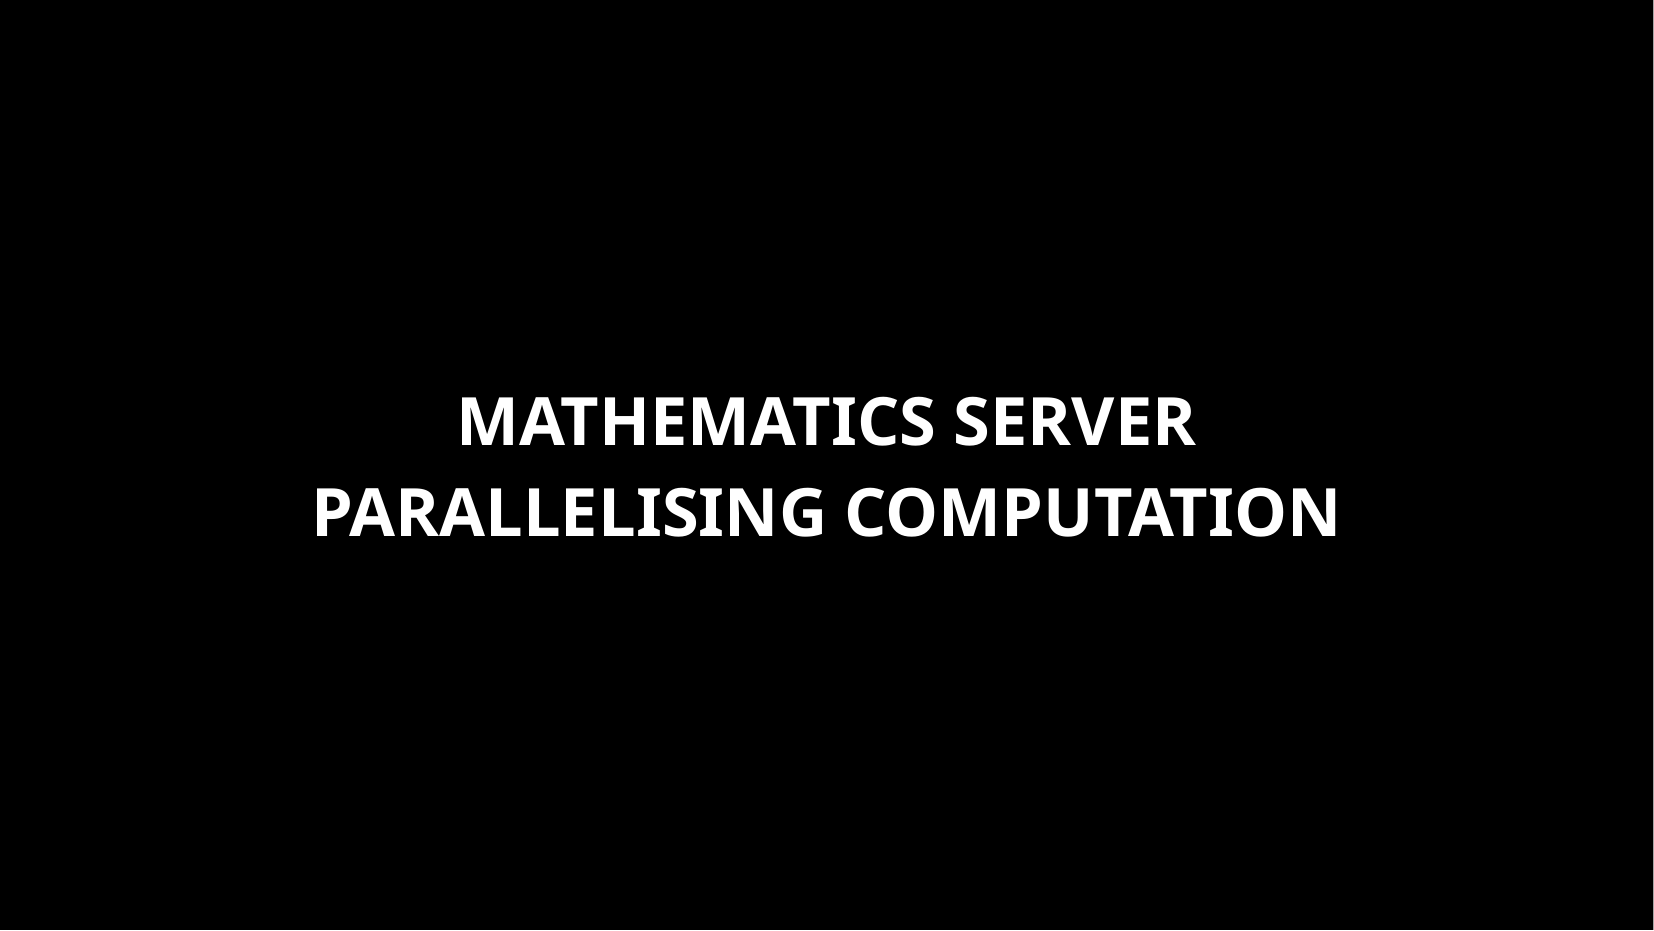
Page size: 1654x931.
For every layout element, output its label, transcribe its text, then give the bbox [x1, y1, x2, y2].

title MATHEMATICS SERVER PARALLELISING COMPUTATION [82, 384, 1571, 547]
